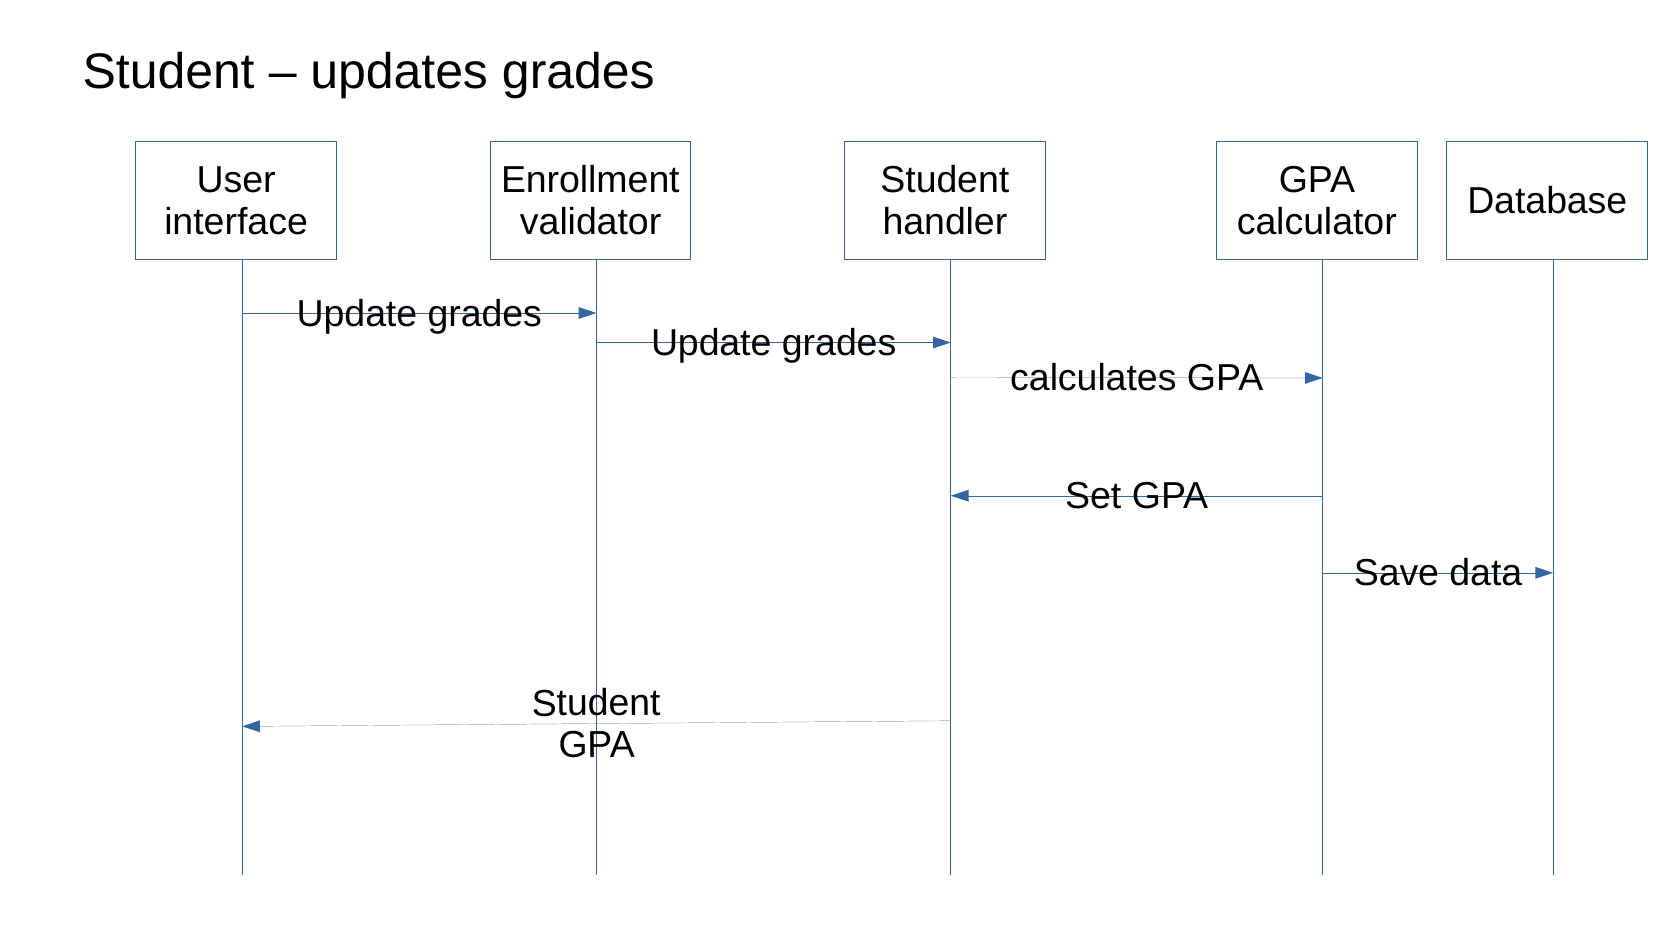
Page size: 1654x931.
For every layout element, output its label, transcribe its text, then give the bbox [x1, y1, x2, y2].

text_box Enrollment validator [490, 141, 691, 260]
title Student – updates grades [82, 37, 1571, 107]
text_box GPA calculator [1216, 141, 1418, 260]
text_box Student handler [844, 141, 1046, 260]
text_box User interface [135, 141, 337, 260]
text_box Database [1446, 141, 1648, 260]
